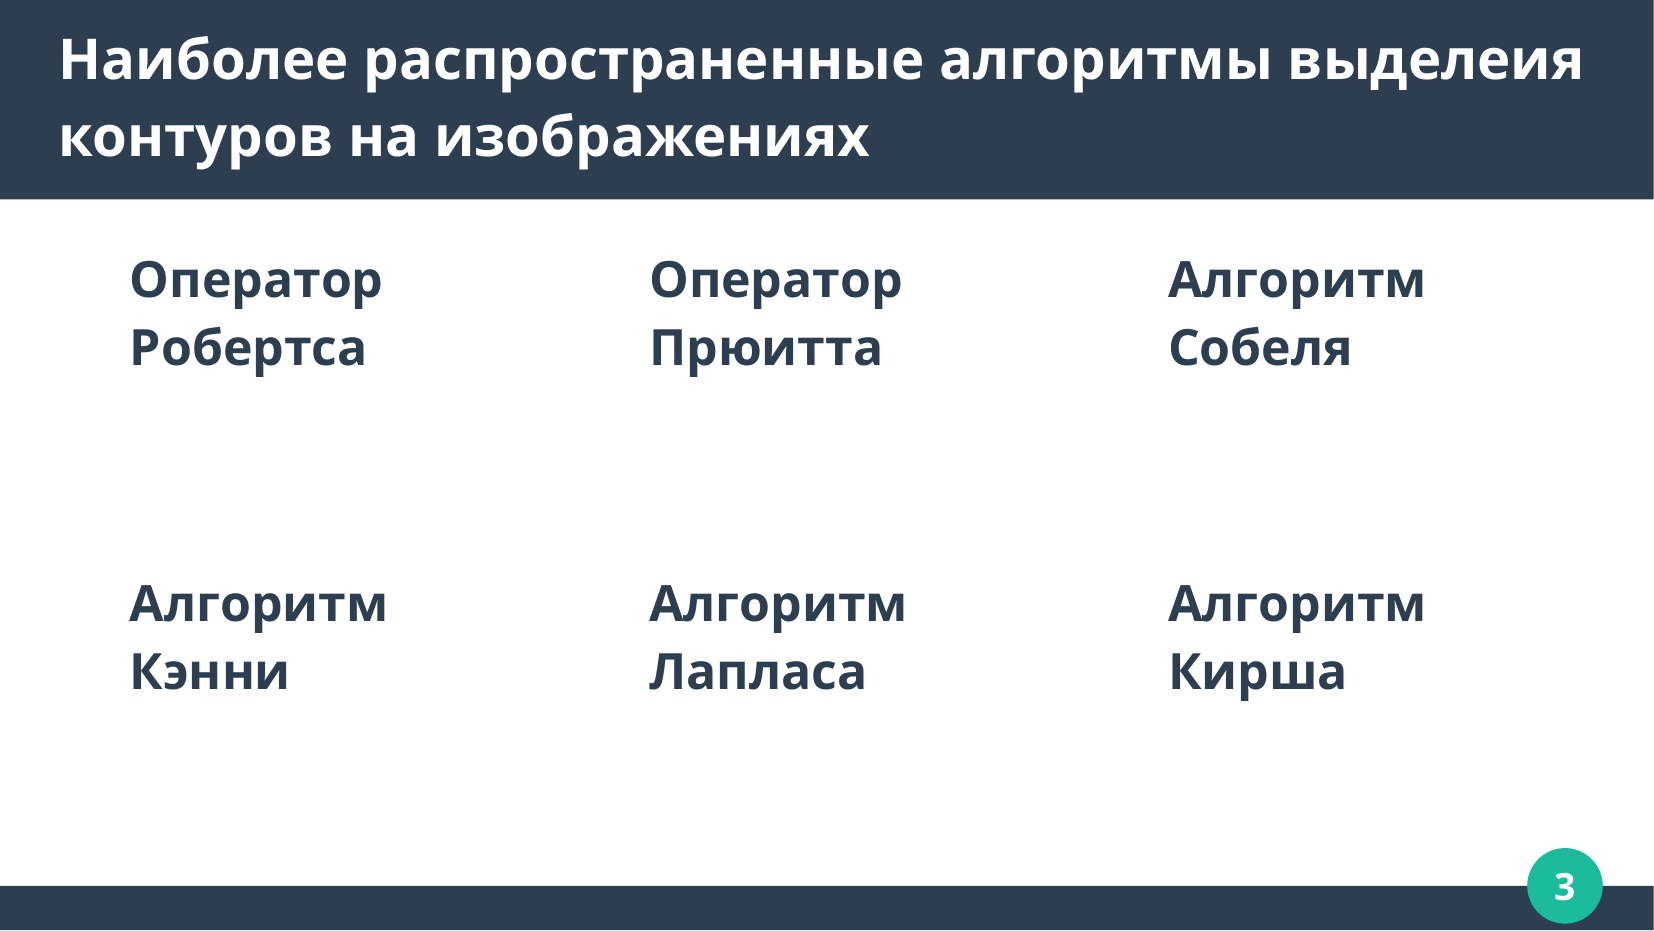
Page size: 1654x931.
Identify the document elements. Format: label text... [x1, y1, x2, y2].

list Алгоритм Лапласа [578, 567, 1073, 864]
list Алгоритм Кирша [1097, 567, 1592, 864]
list Алгоритм Кэнни [59, 567, 554, 864]
list Оператор Прюитта [578, 243, 1073, 540]
title Наиболее распространенные алгоритмы выделеия контуров на изображениях [59, 37, 1595, 155]
list Оператор Робертса [59, 243, 554, 540]
list Алгоритм Собеля [1097, 243, 1592, 540]
